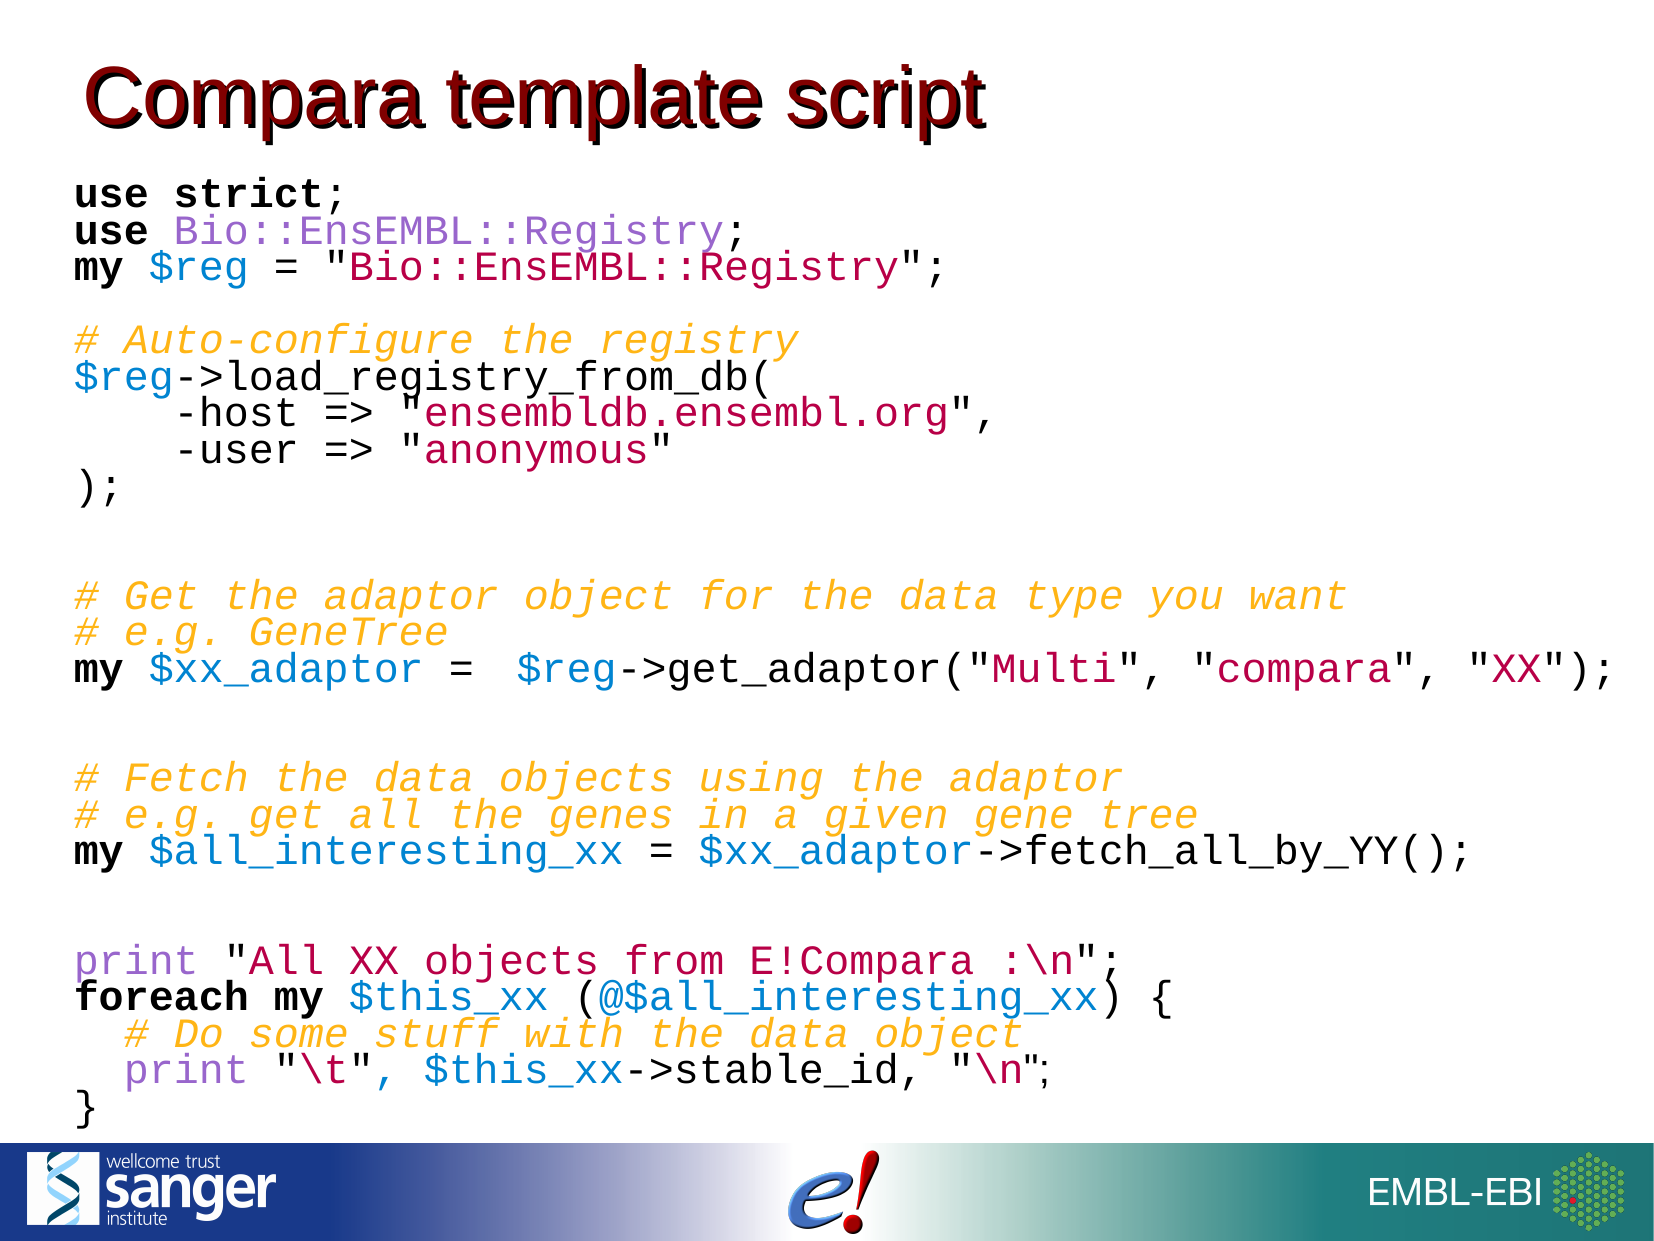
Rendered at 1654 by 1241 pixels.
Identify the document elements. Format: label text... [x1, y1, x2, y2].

title Compara template script [82, 49, 1571, 171]
picture [0, 1143, 1654, 1241]
text_box use strict; use Bio::EnsEMBL::Registry; my $reg = "Bio::EnsEMBL::Registry"; # Auto-configure the registry $reg->load_registry_from_db( -host => "ensembldb.ensembl.org", -user => "anonymous" ); # Get the adaptor object for the data type you want # e.g. GeneTree my $xx_adaptor = $reg->get_adaptor("Multi", "compara", "XX"); # Fetch the data objects using the adaptor # e.g. get all the genes in a given gene tree my $all_interesting_xx = $xx_adaptor->fetch_all_by_YY(); print "All XX objects from E!Compara :\n"; foreach my $this_xx (@$all_interesting_xx) { # Do some stuff with the data object print "\t", $this_xx->stable_id, "\n"; } [59, 171, 1654, 1136]
